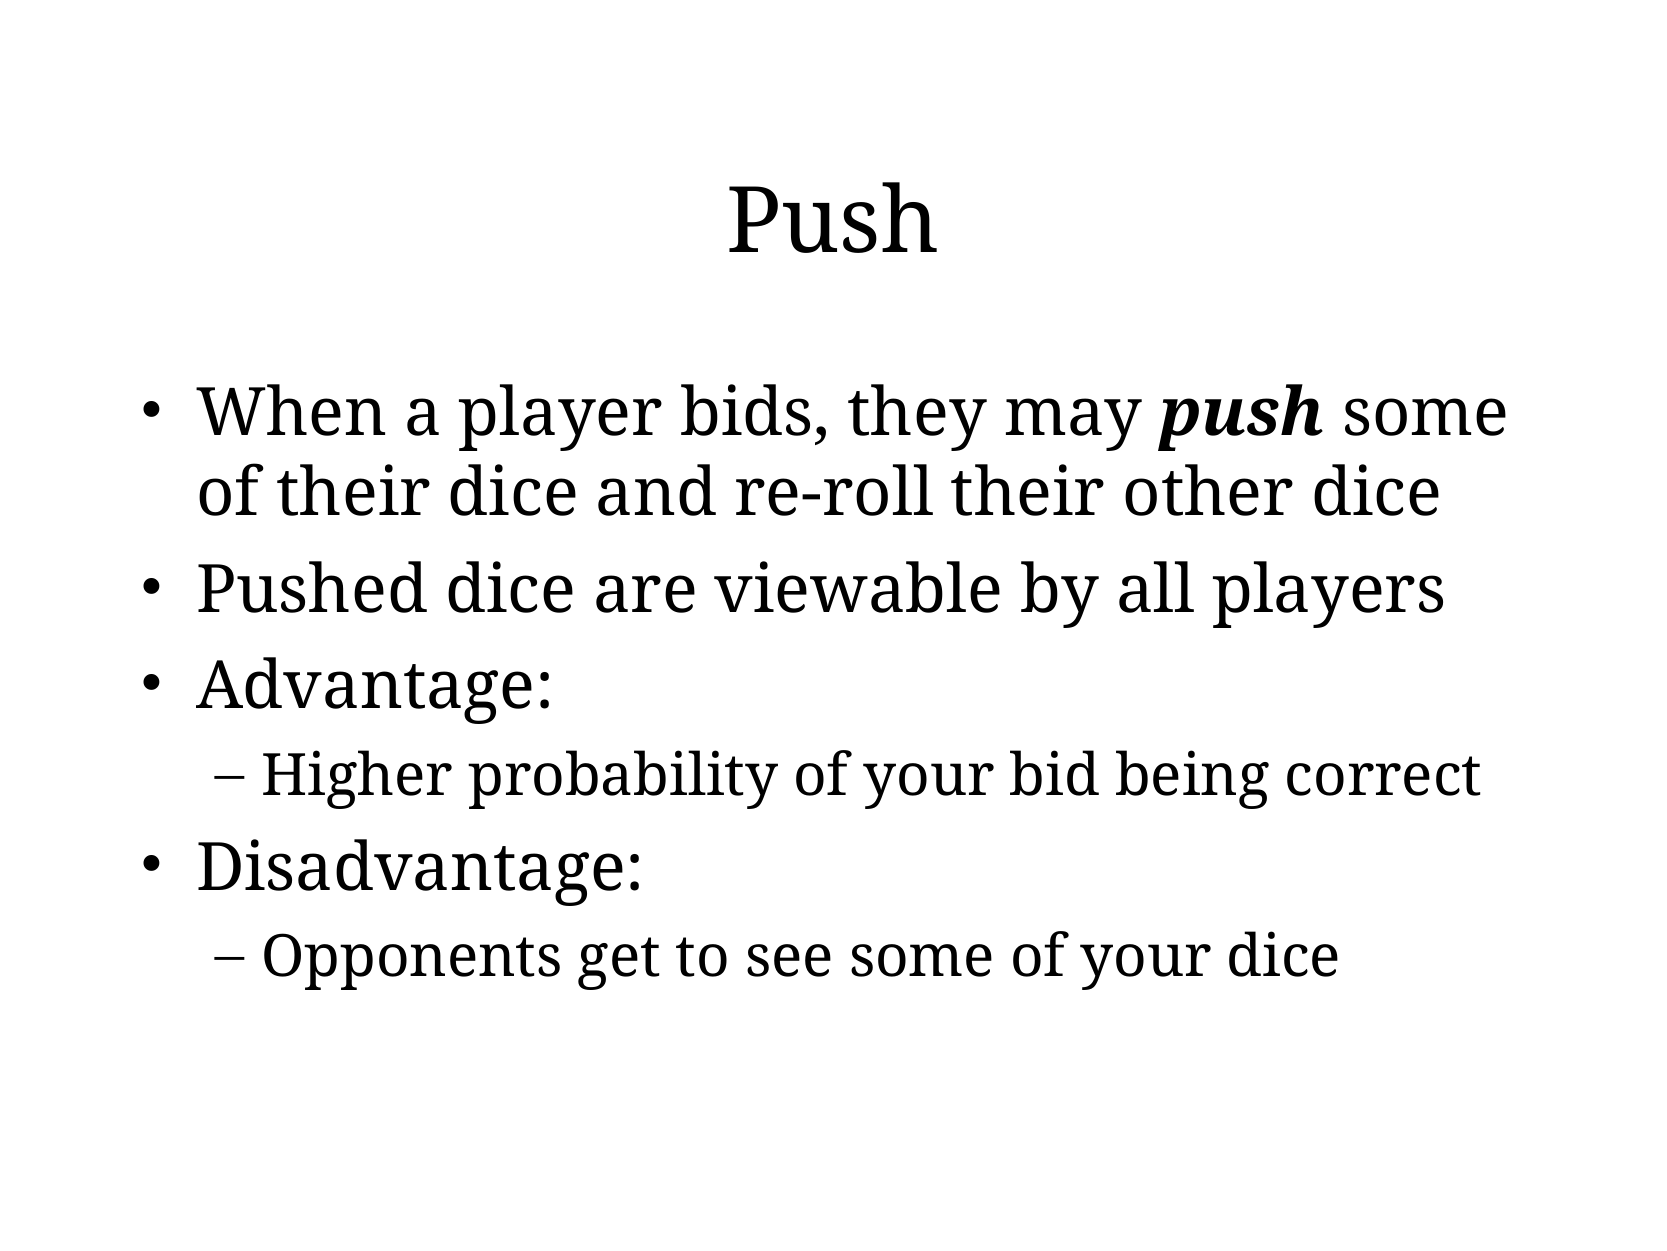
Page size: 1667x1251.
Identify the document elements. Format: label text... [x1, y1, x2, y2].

list When a player bids, they may push some of their dice and re-roll their other dice Pushed dice are viewable by all players Advantage: Higher probability of your bid being correct Disadvantage: Opponents get to see some of your dice [124, 360, 1542, 1187]
title Push [124, 110, 1542, 320]
